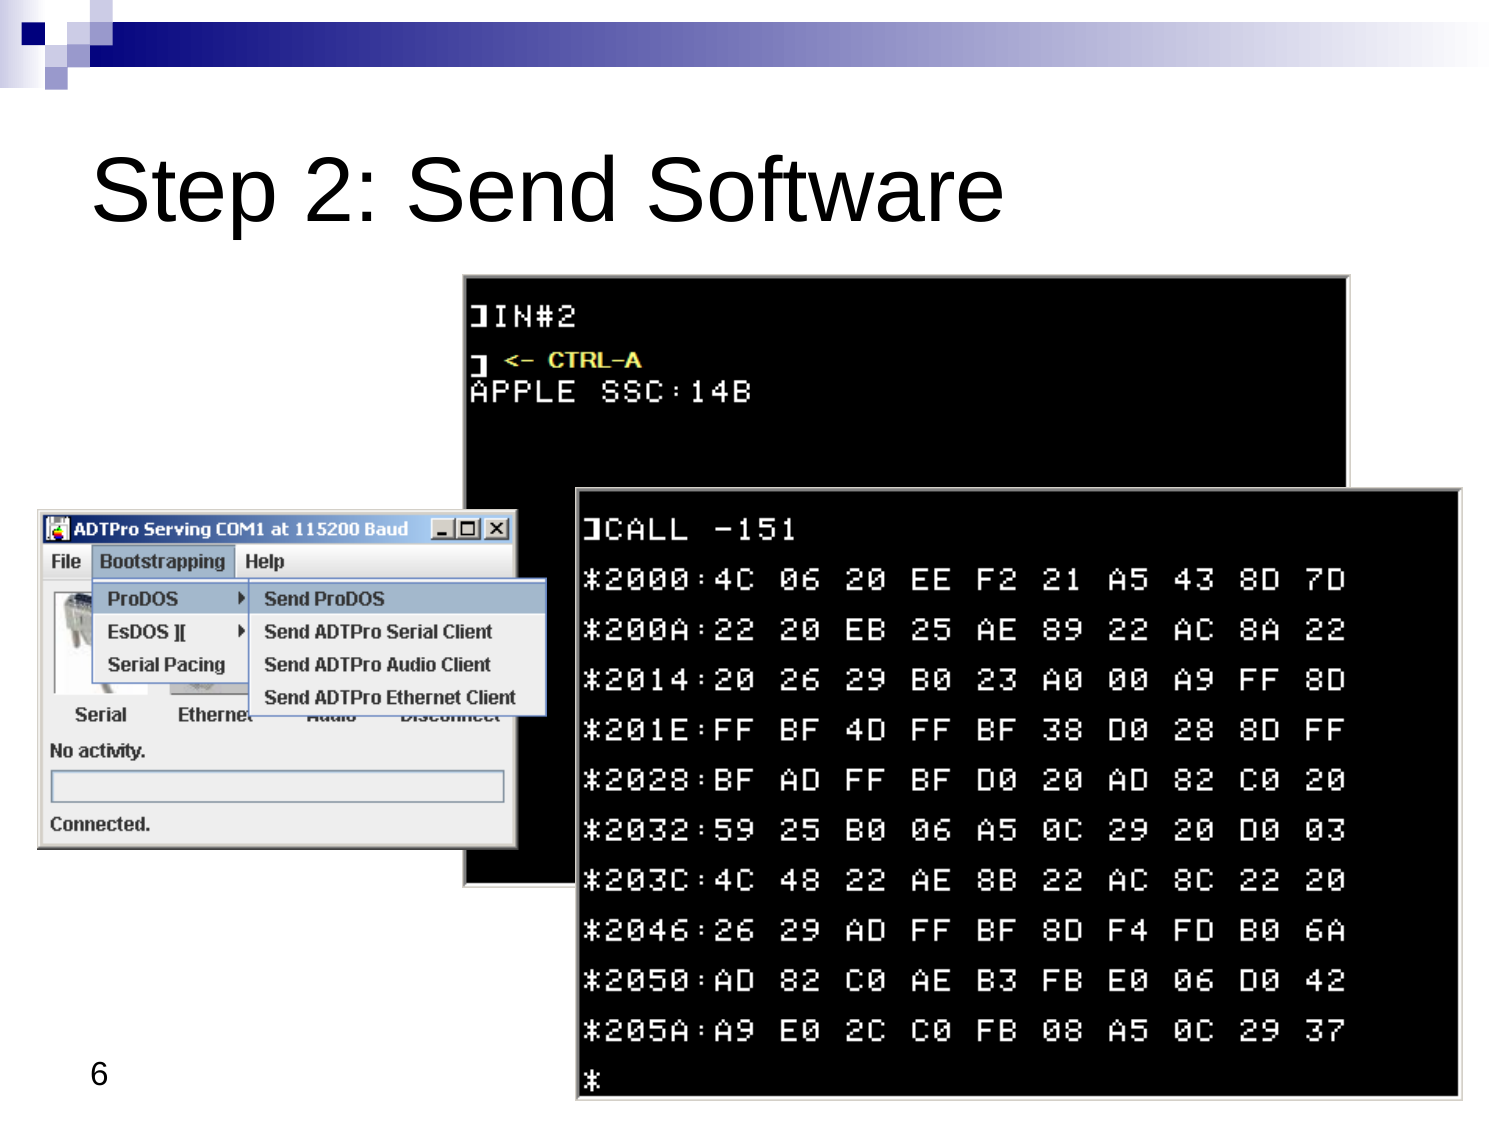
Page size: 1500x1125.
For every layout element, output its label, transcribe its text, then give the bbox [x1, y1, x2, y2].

picture [37, 301, 1463, 1101]
title Step 2: Send Software [75, 75, 1426, 301]
